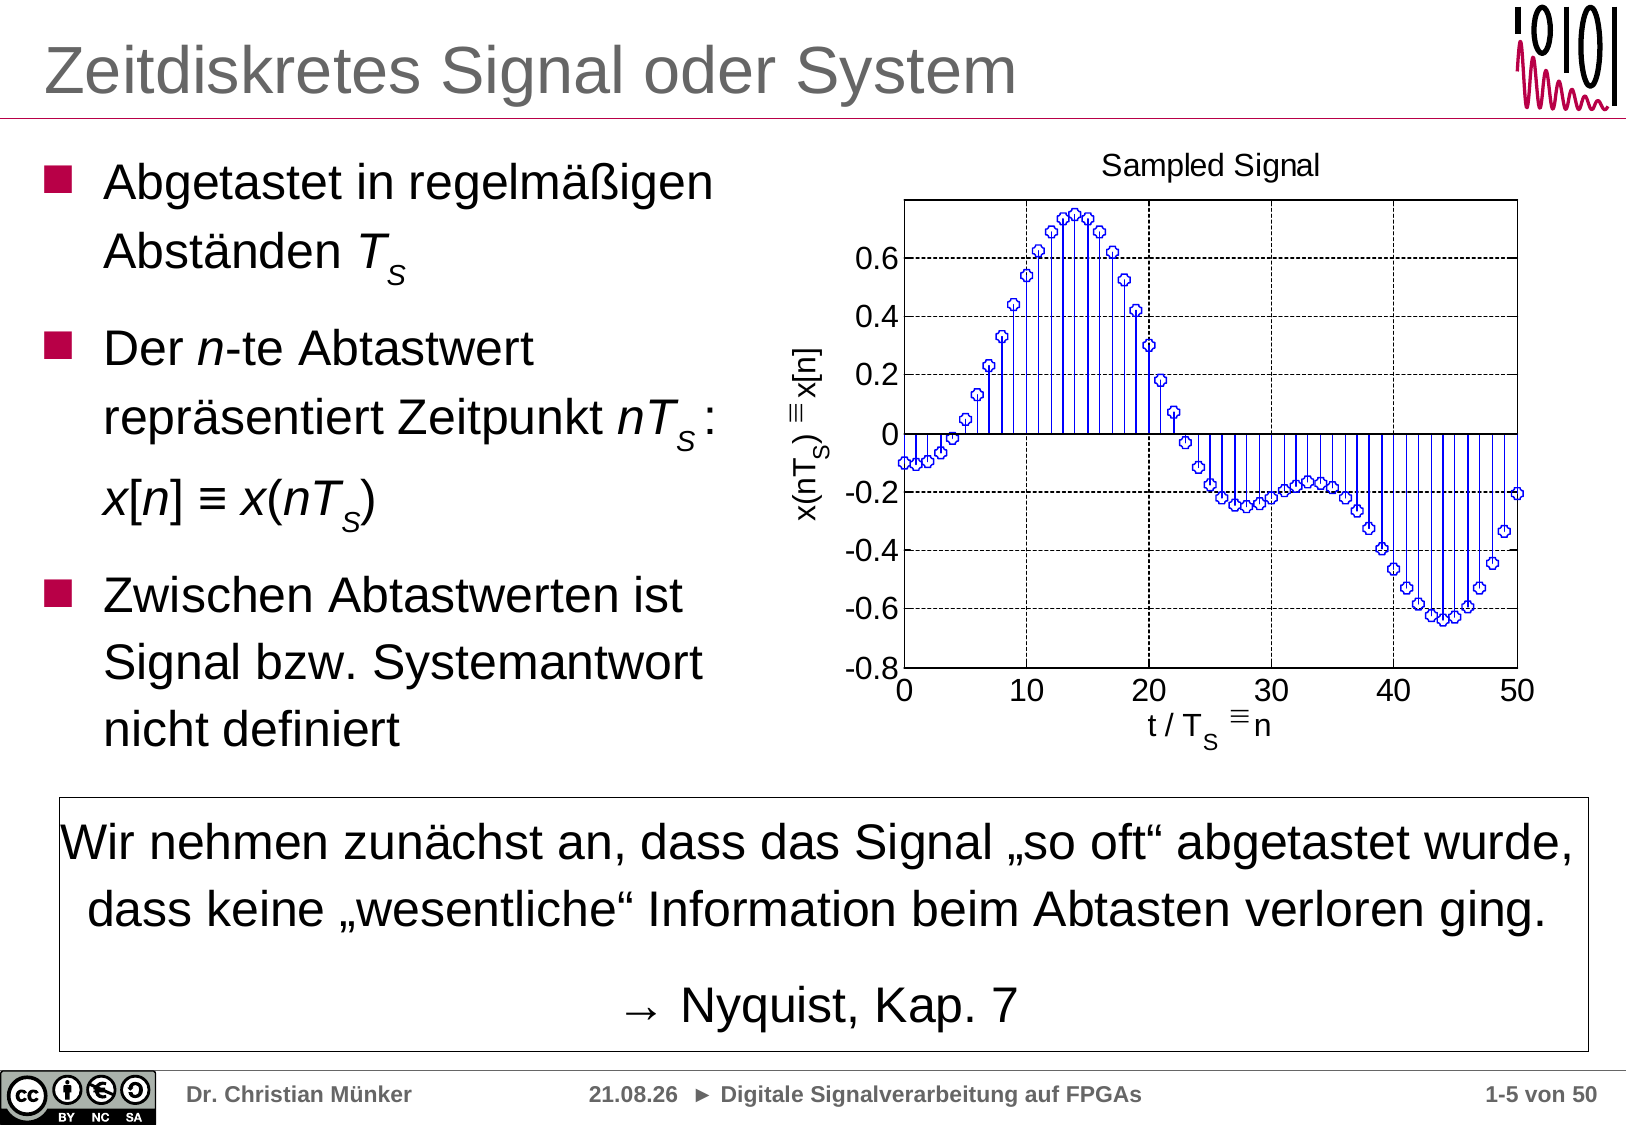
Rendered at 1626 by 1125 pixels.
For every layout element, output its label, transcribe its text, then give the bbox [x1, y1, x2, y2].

picture [1511, 0, 1624, 114]
picture [779, 147, 1595, 759]
title Zeitdiskretes Signal oder System [44, 17, 1299, 130]
text_box Wir nehmen zunächst an, dass das Signal „so oft“ abgetastet wurde, dass keine „wesentliche“ Information beim Abtasten verloren ging. → Nyquist, Kap. 7 [59, 797, 1589, 1052]
list Abgetastet in regelmäßigen Abständen TS Der n-te Abtastwert repräsentiert Zeitpunkt nTS : x[n] ≡ x(nTS) Zwischen Abtastwerten ist Signal bzw. Systemantwort nicht definiert [44, 143, 721, 745]
